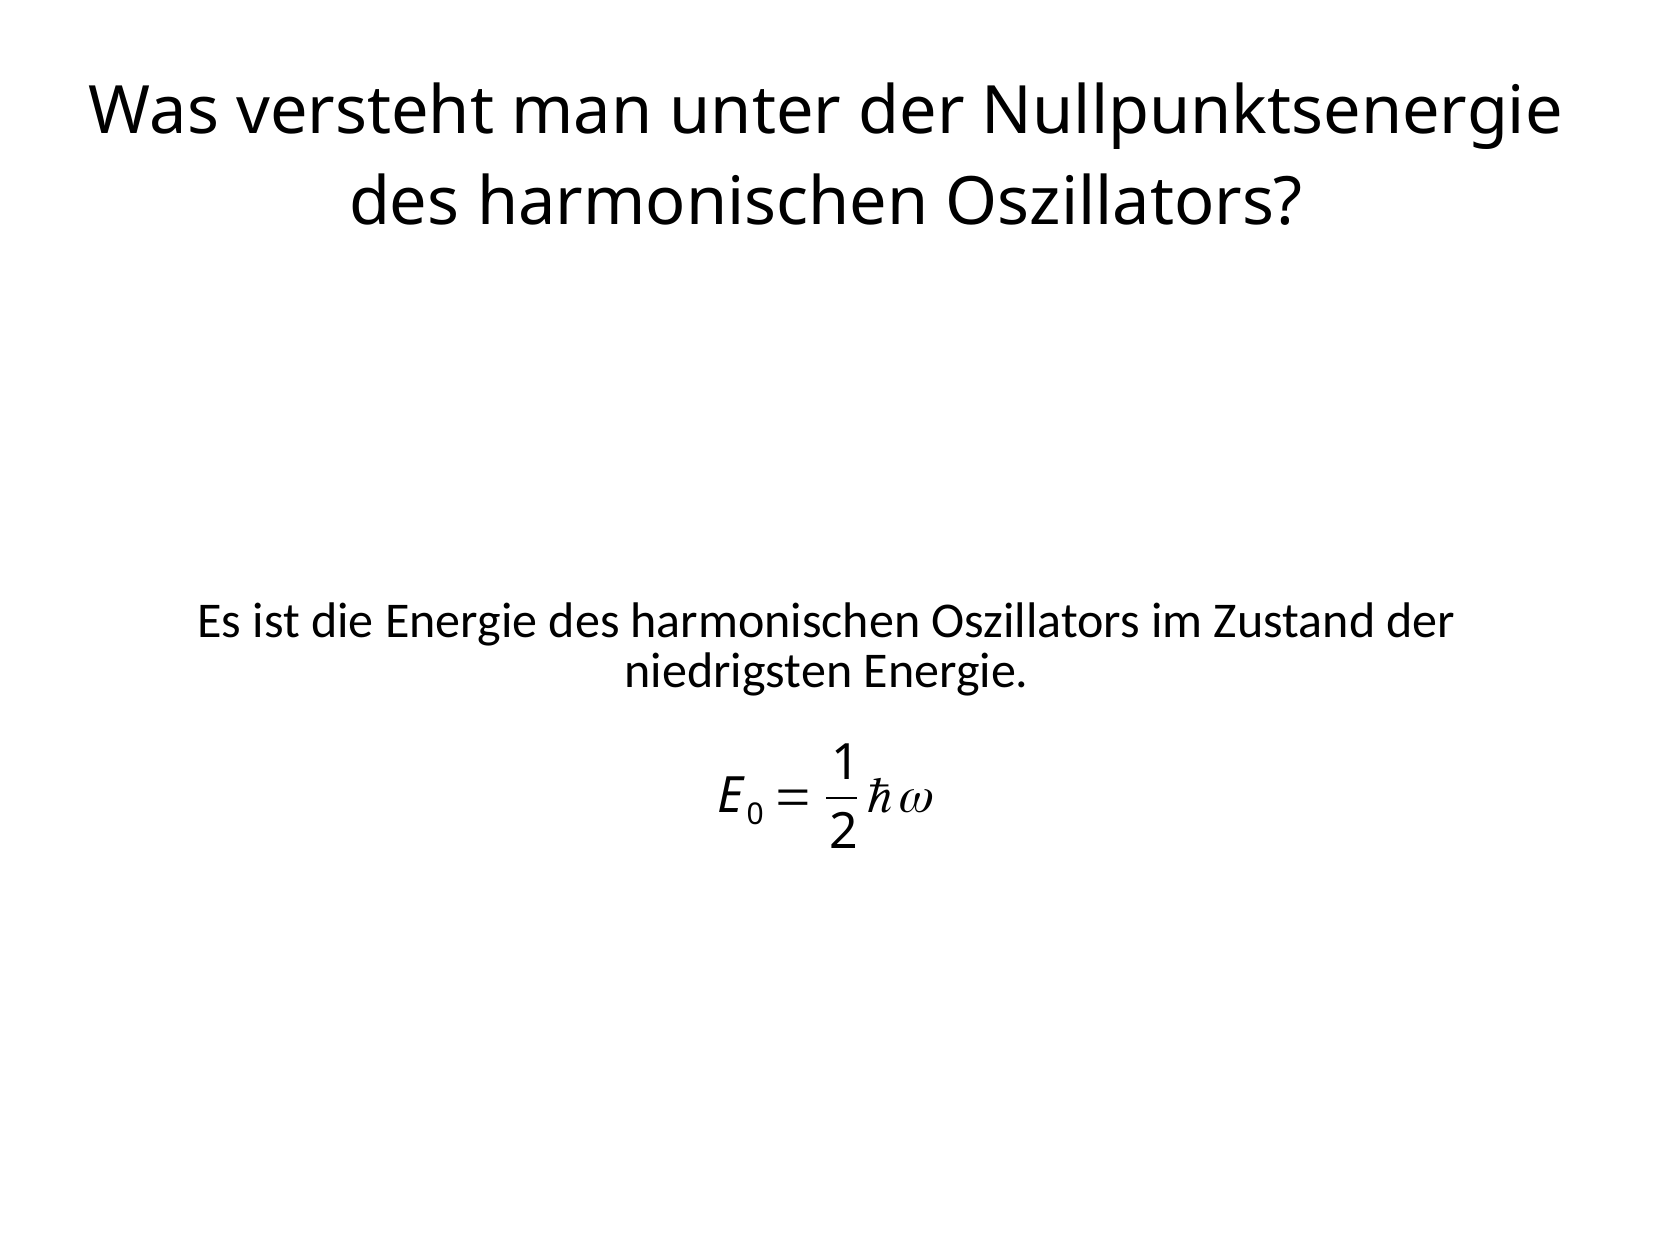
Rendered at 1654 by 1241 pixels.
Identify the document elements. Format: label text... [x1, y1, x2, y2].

title Was versteht man unter der Nullpunktsenergie des harmonischen Oszillators? [82, 49, 1571, 257]
subtitle Es ist die Energie des harmonischen Oszillators im Zustand der niedrigsten Energie. [82, 290, 1571, 1010]
chart [710, 732, 943, 862]
